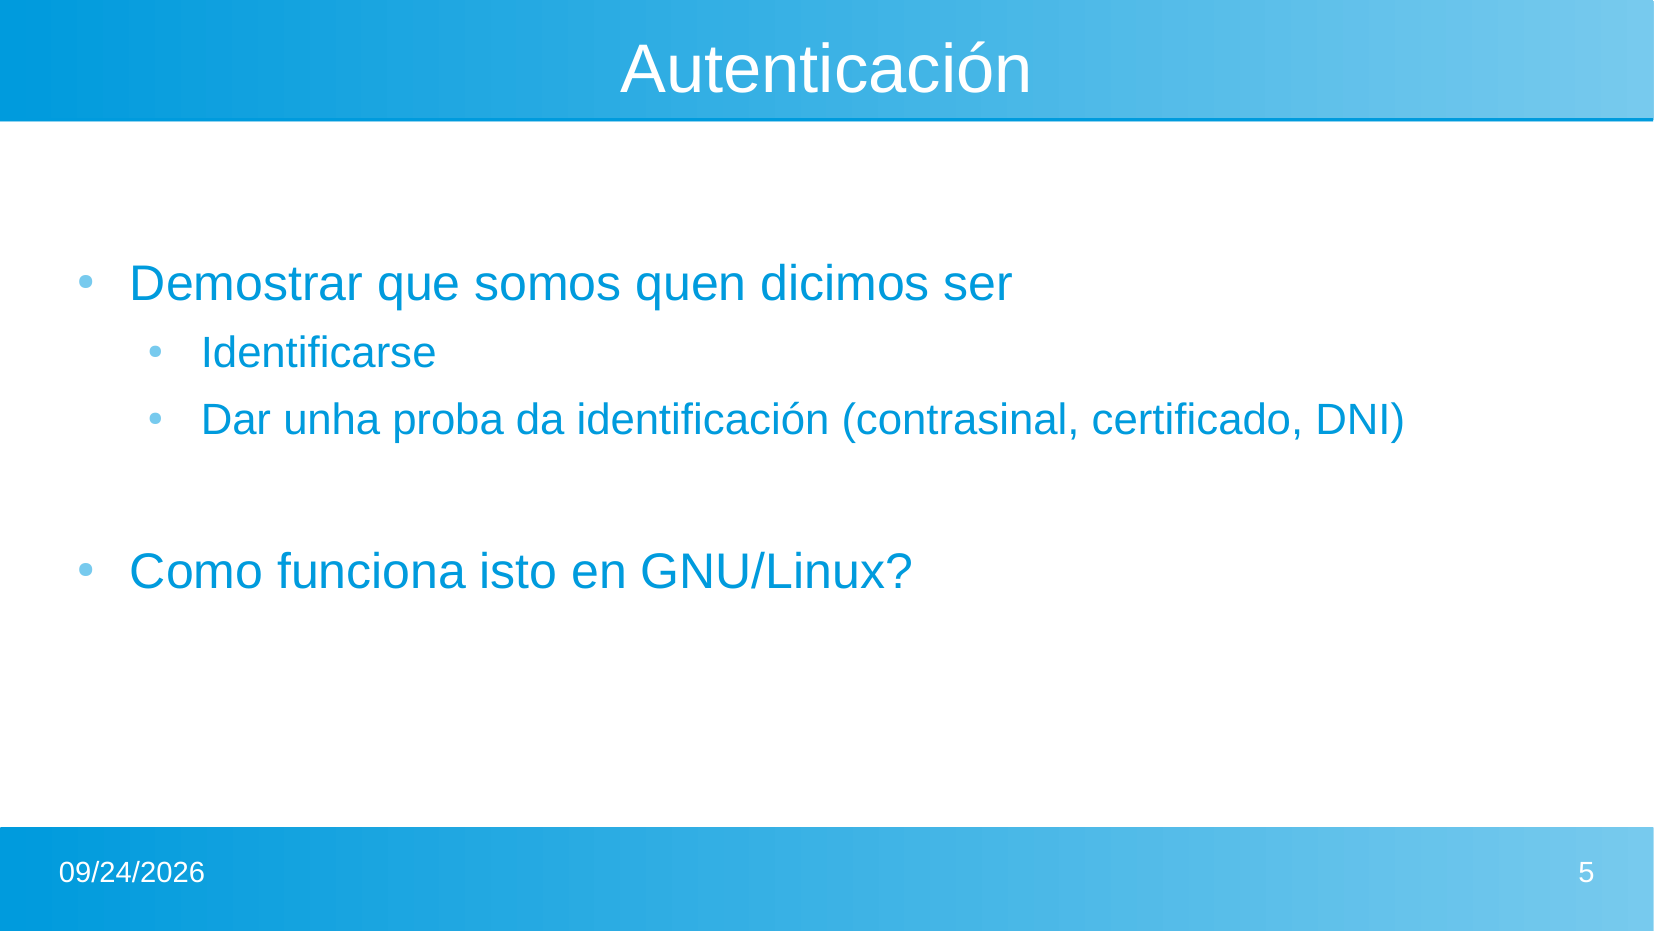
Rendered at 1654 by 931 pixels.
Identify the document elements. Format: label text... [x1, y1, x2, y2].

list Demostrar que somos quen dicimos ser Identificarse Dar unha proba da identificación (contrasinal, certificado, DNI) Como funciona isto en GNU/Linux? [59, 177, 1595, 768]
title Autenticación [59, 29, 1595, 108]
